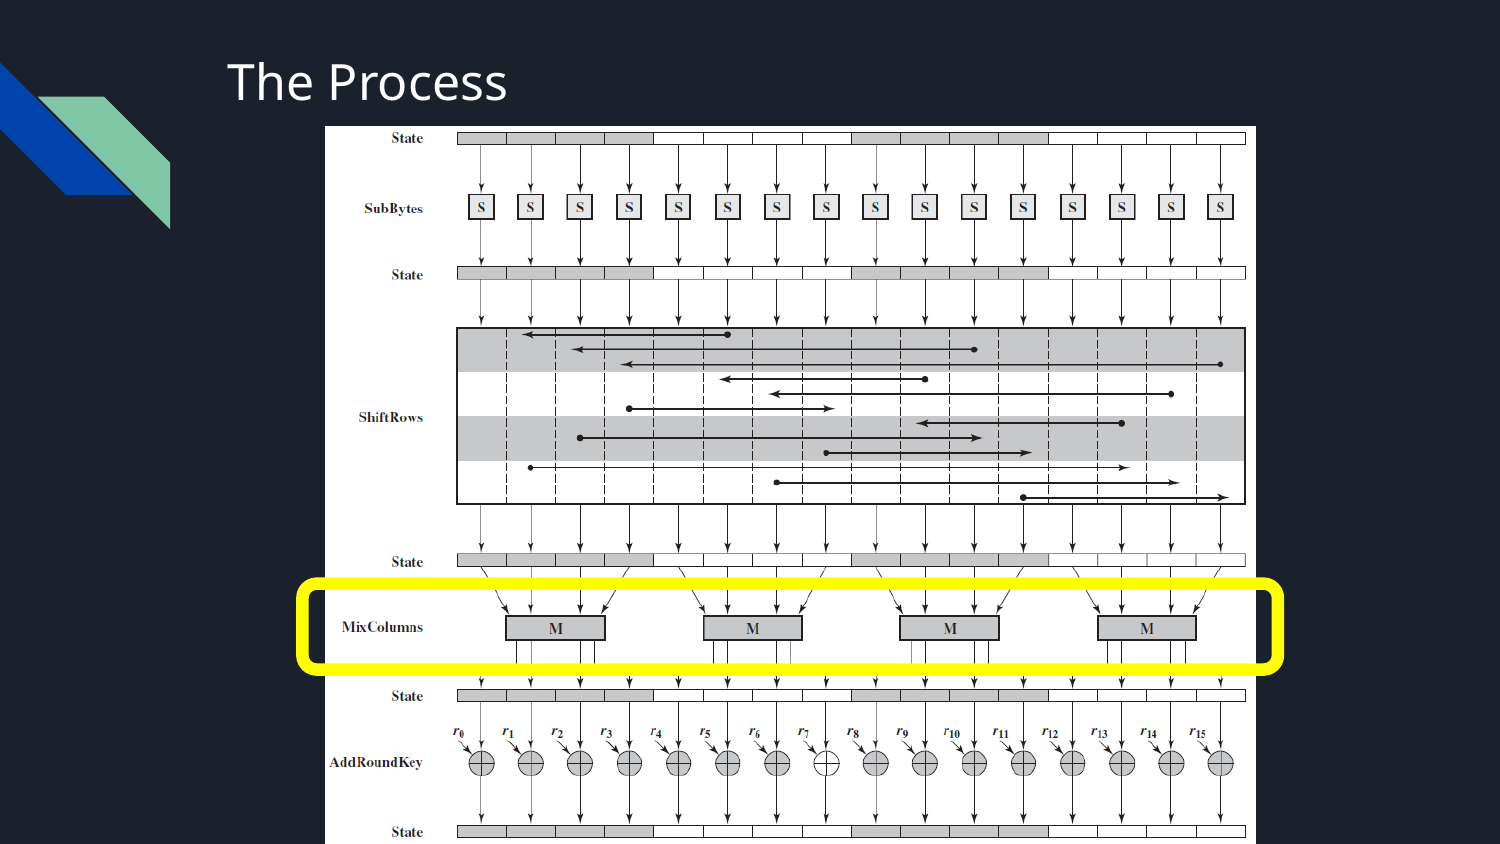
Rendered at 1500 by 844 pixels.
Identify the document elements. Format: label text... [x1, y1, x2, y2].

picture [325, 590, 1256, 663]
title The Process [212, 35, 1368, 186]
picture [325, 676, 1256, 844]
picture [325, 126, 1256, 577]
